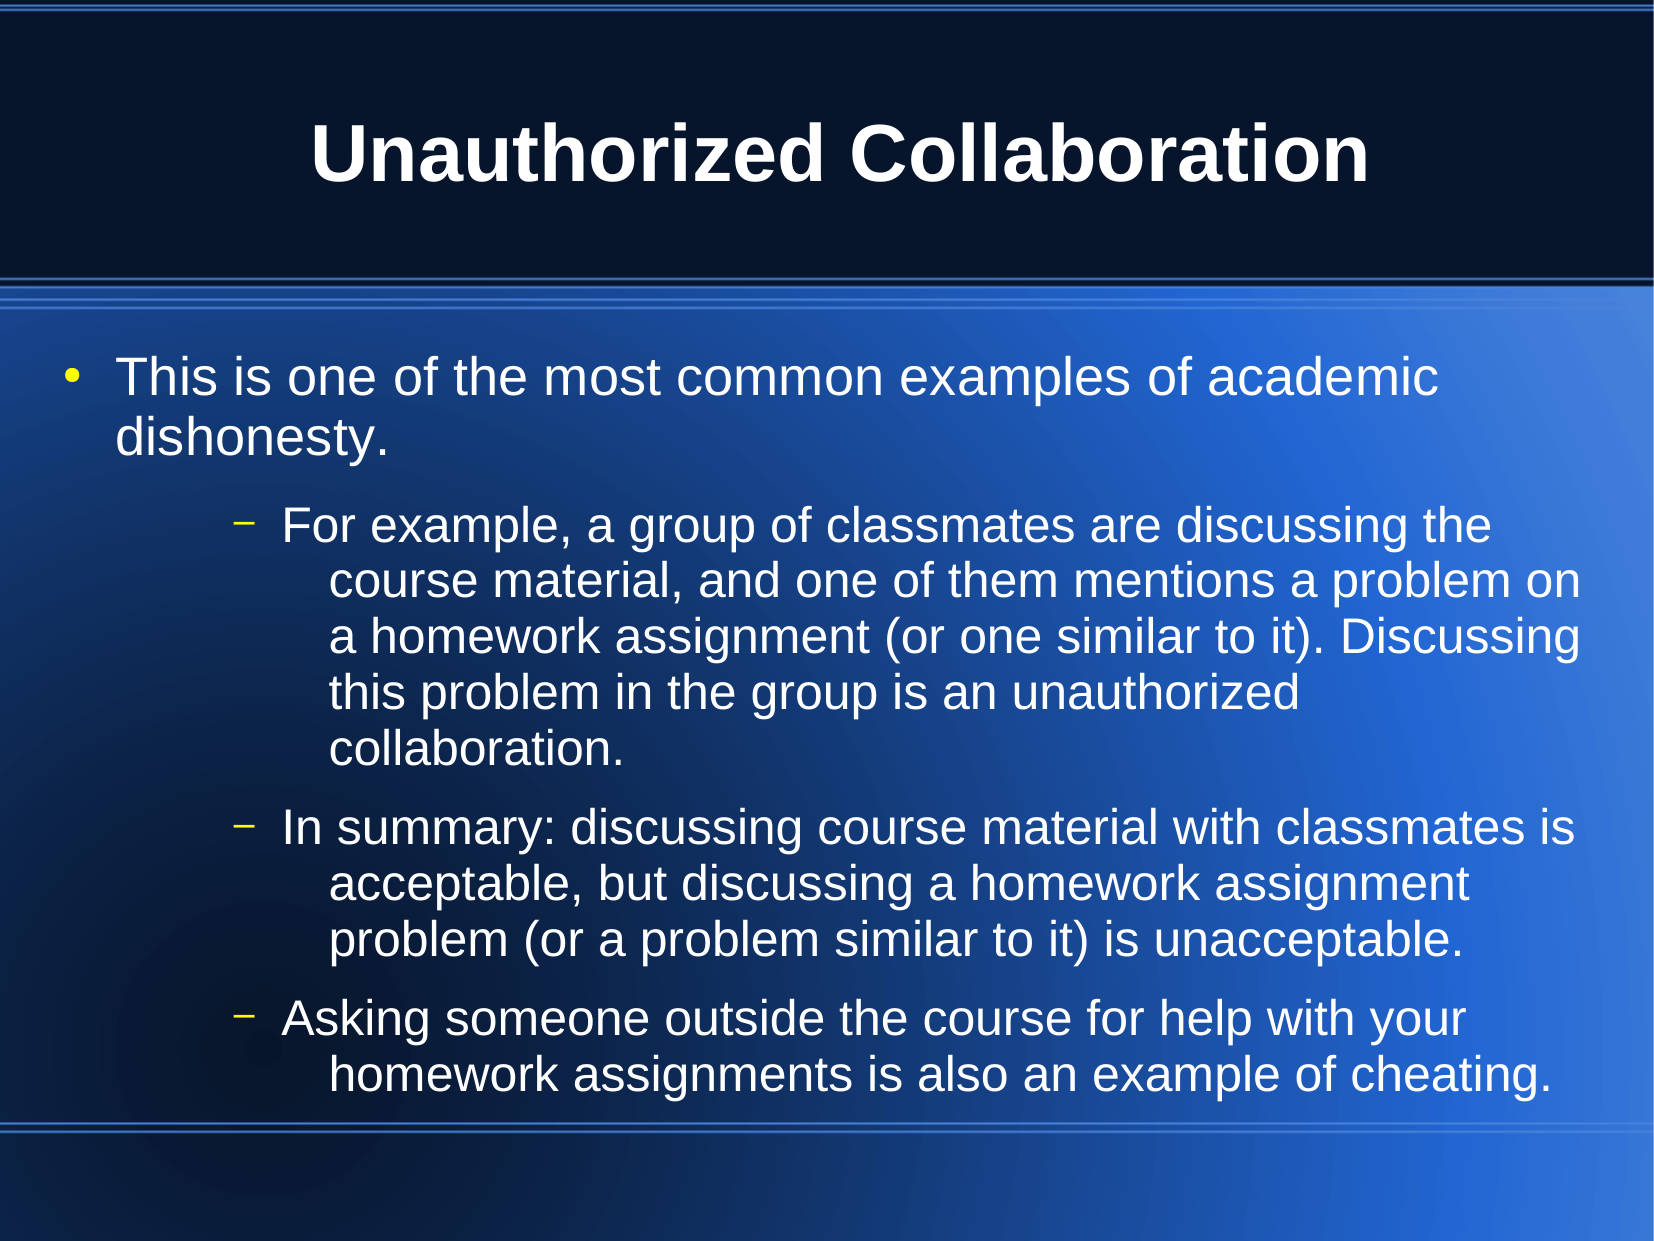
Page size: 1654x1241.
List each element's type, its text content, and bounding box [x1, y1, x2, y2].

title Unauthorized Collaboration [82, 49, 1571, 257]
picture [0, 0, 1654, 1241]
list This is one of the most common examples of academic dishonesty. For example, a group of classmates are discussing the course material, and one of them mentions a problem on a homework assignment (or one similar to it). Discussing this problem in the group is an unauthorized collaboration. In summary: discussing course material with classmates is acceptable, but discussing a homework assignment problem (or a problem similar to it) is unacceptable. Asking someone outside the course for help with your homework assignments is also an example of cheating. [45, 346, 1606, 1108]
